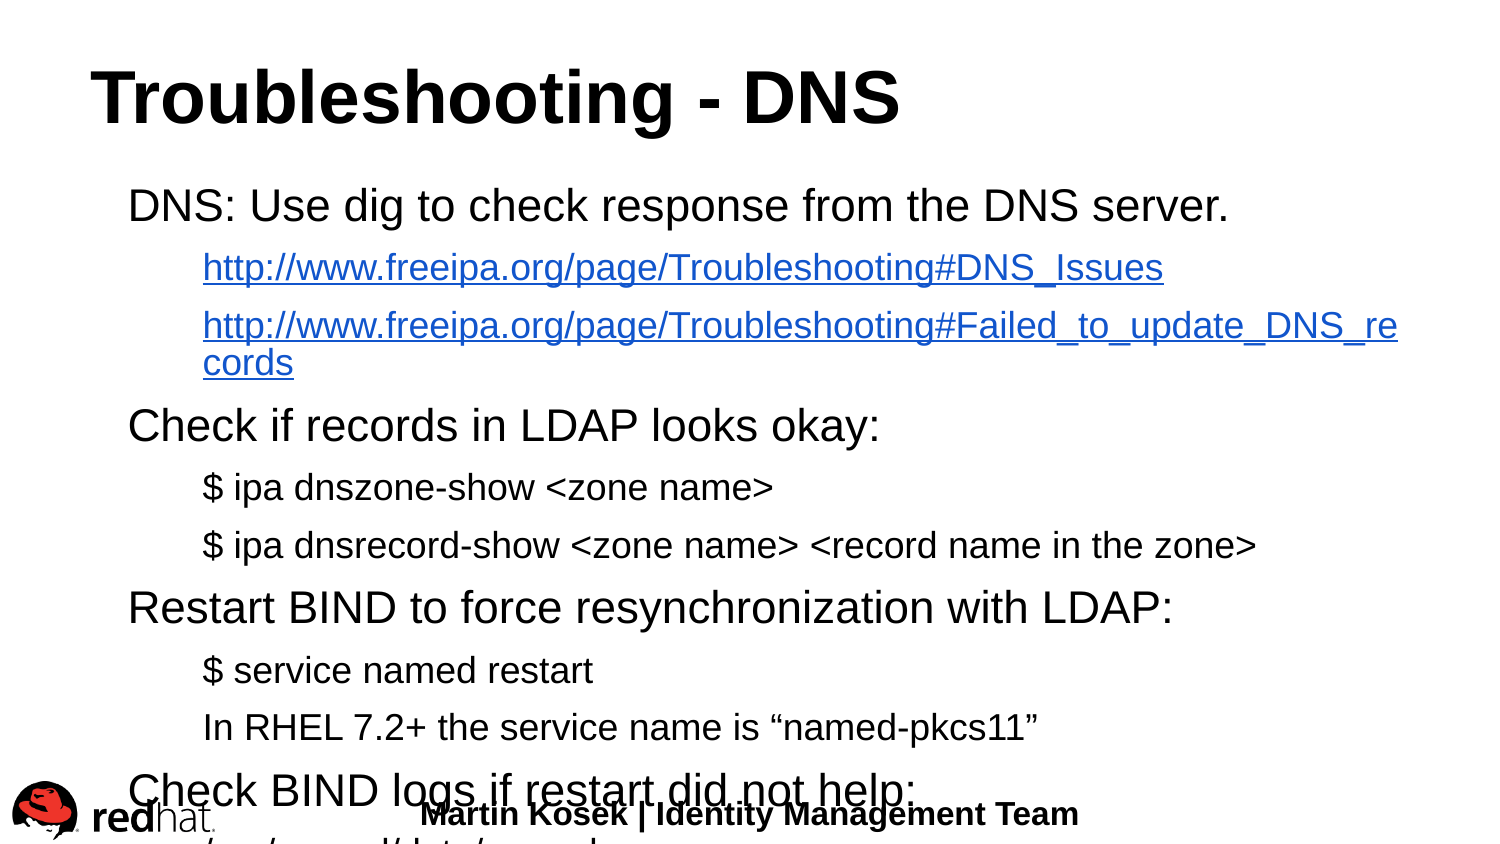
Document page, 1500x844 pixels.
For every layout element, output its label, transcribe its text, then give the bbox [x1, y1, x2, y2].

picture [12, 781, 215, 844]
title Troubleshooting - DNS [75, 12, 1425, 154]
list DNS: Use dig to check response from the DNS server. http://www.freeipa.org/page/Troubleshooting#DNS_Issues http://www.freeipa.org/page/Troubleshooting#Failed_to_update_DNS_records Check if records in LDAP looks okay: $ ipa dnszone-show <zone name> $ ipa dnsrecord-show <zone name> <record name in the zone> Restart BIND to force resynchronization with LDAP: $ service named restart In RHEL 7.2+ the service name is “named-pkcs11” Check BIND logs if restart did not help: /var/named/data/named.run [75, 160, 1425, 780]
picture [191, 784, 204, 792]
